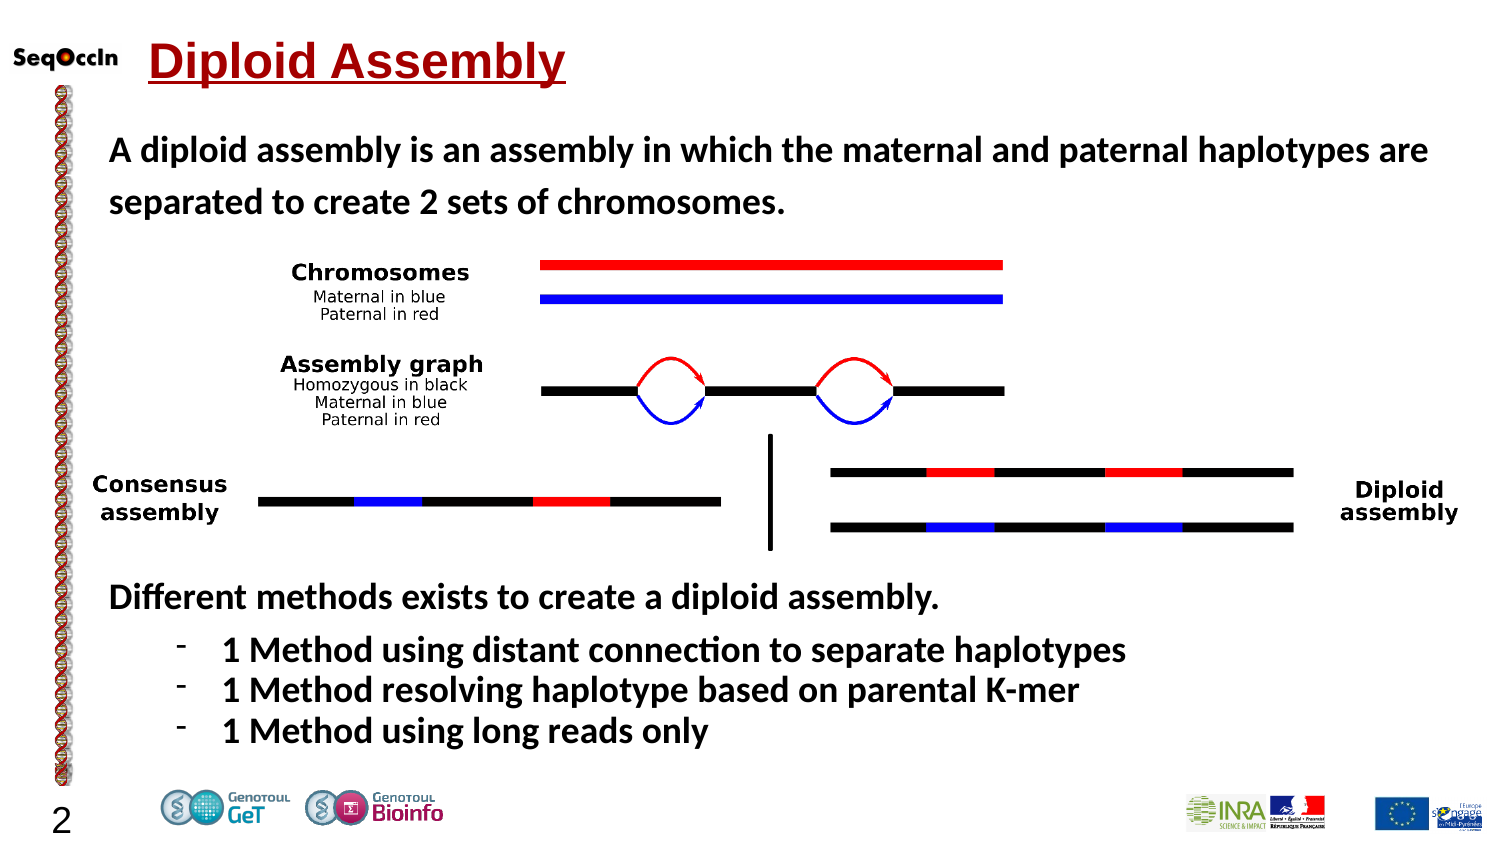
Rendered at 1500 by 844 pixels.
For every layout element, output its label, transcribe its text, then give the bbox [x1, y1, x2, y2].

picture [93, 260, 1458, 551]
picture [1374, 796, 1487, 834]
picture [9, 43, 122, 74]
picture [1185, 794, 1267, 832]
picture [55, 85, 68, 786]
picture [300, 785, 448, 830]
picture [1270, 795, 1325, 829]
picture [156, 785, 294, 830]
text_box A diploid assembly is an assembly in which the maternal and paternal haplotypes are separated to create 2 sets of chromosomes. Different methods exists to create a diploid assembly. 1 Method using distant connection to separate haplotypes 1 Method resolving haplotype based on parental K-mer 1 Method using long reads only [100, 114, 1465, 746]
text_box Diploid Assembly [137, 22, 1378, 114]
